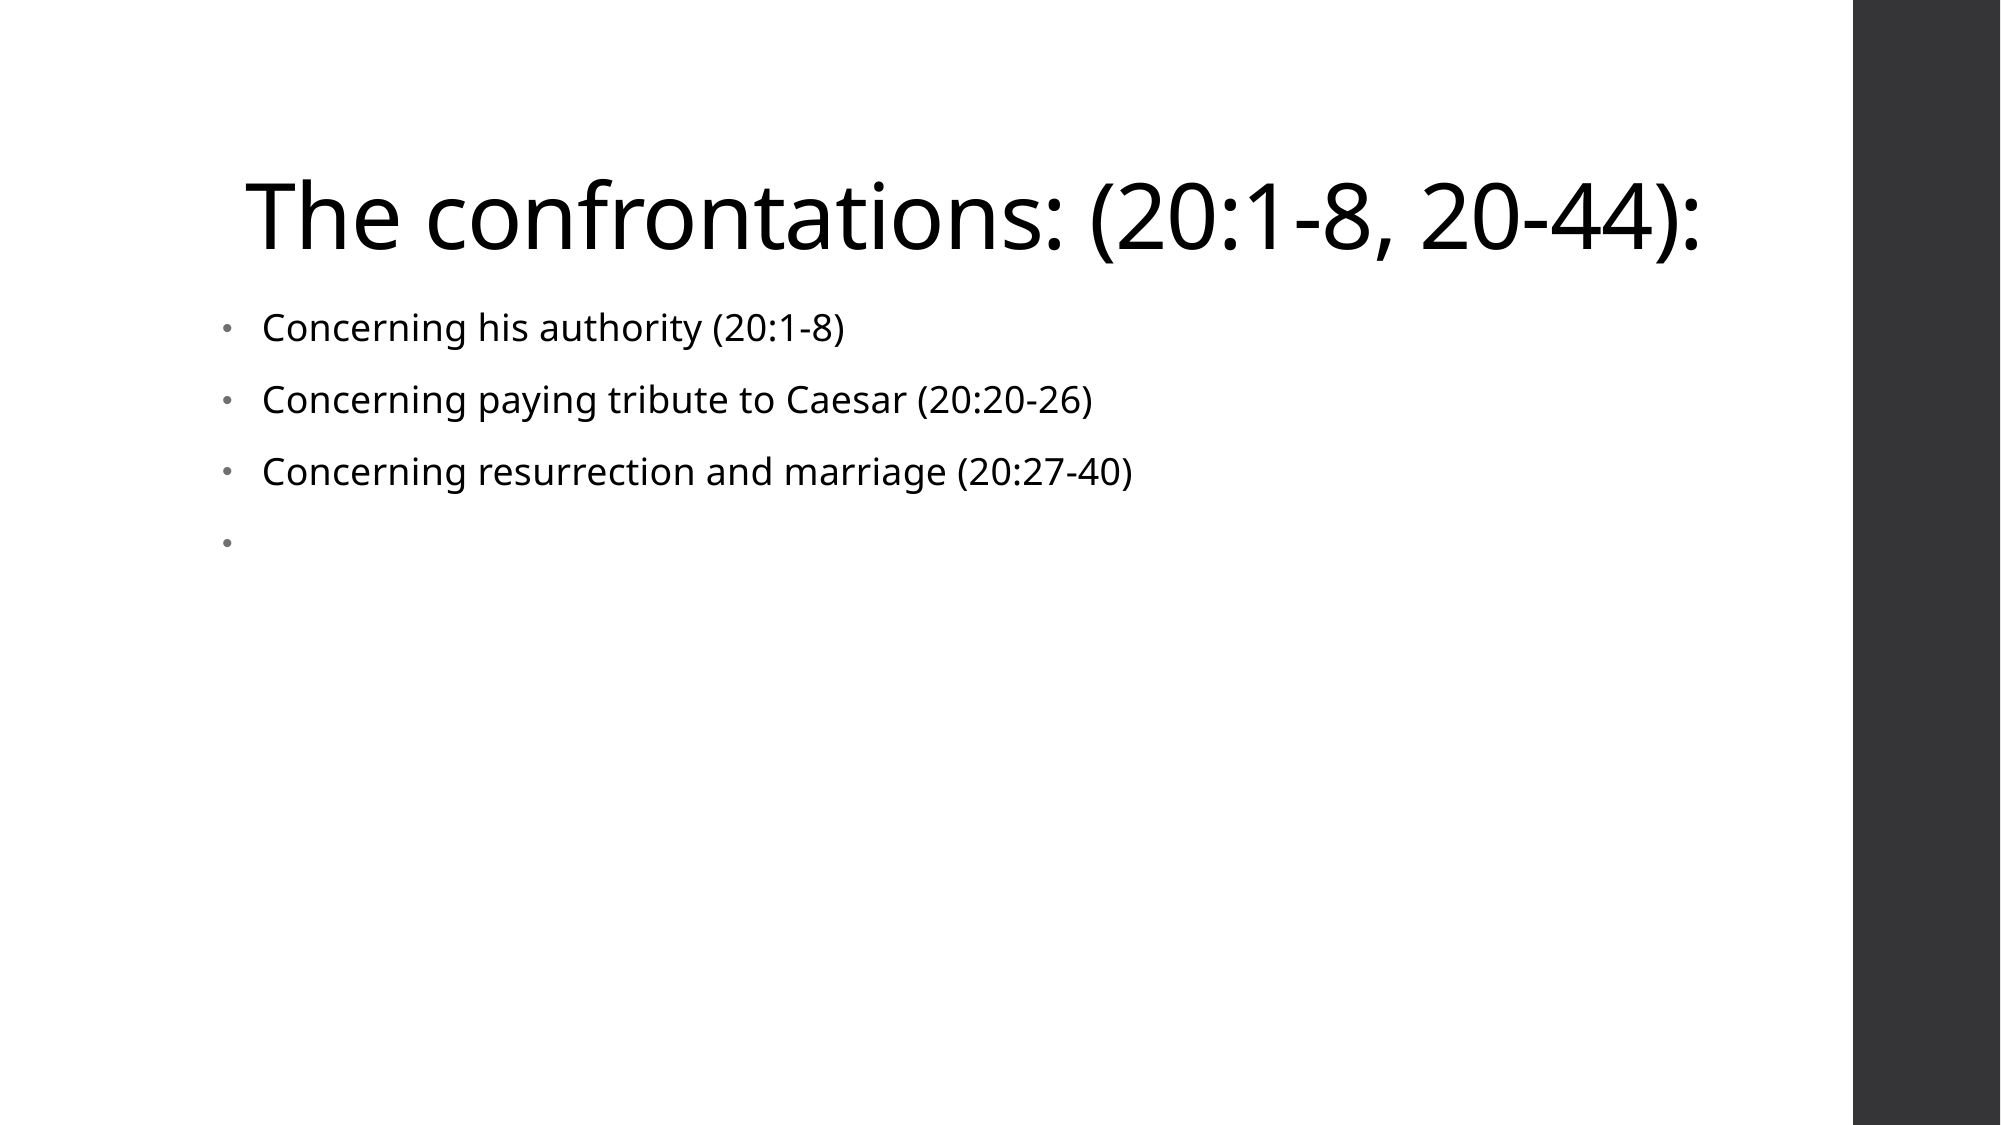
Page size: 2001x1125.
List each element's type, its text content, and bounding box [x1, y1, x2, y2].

list Concerning his authority (20:1-8) Concerning paying tribute to Caesar (20:20-26) Concerning resurrection and marriage (20:27-40) [206, 299, 1617, 1014]
title The confrontations: (20:1-8, 20-44): [206, 60, 1797, 278]
